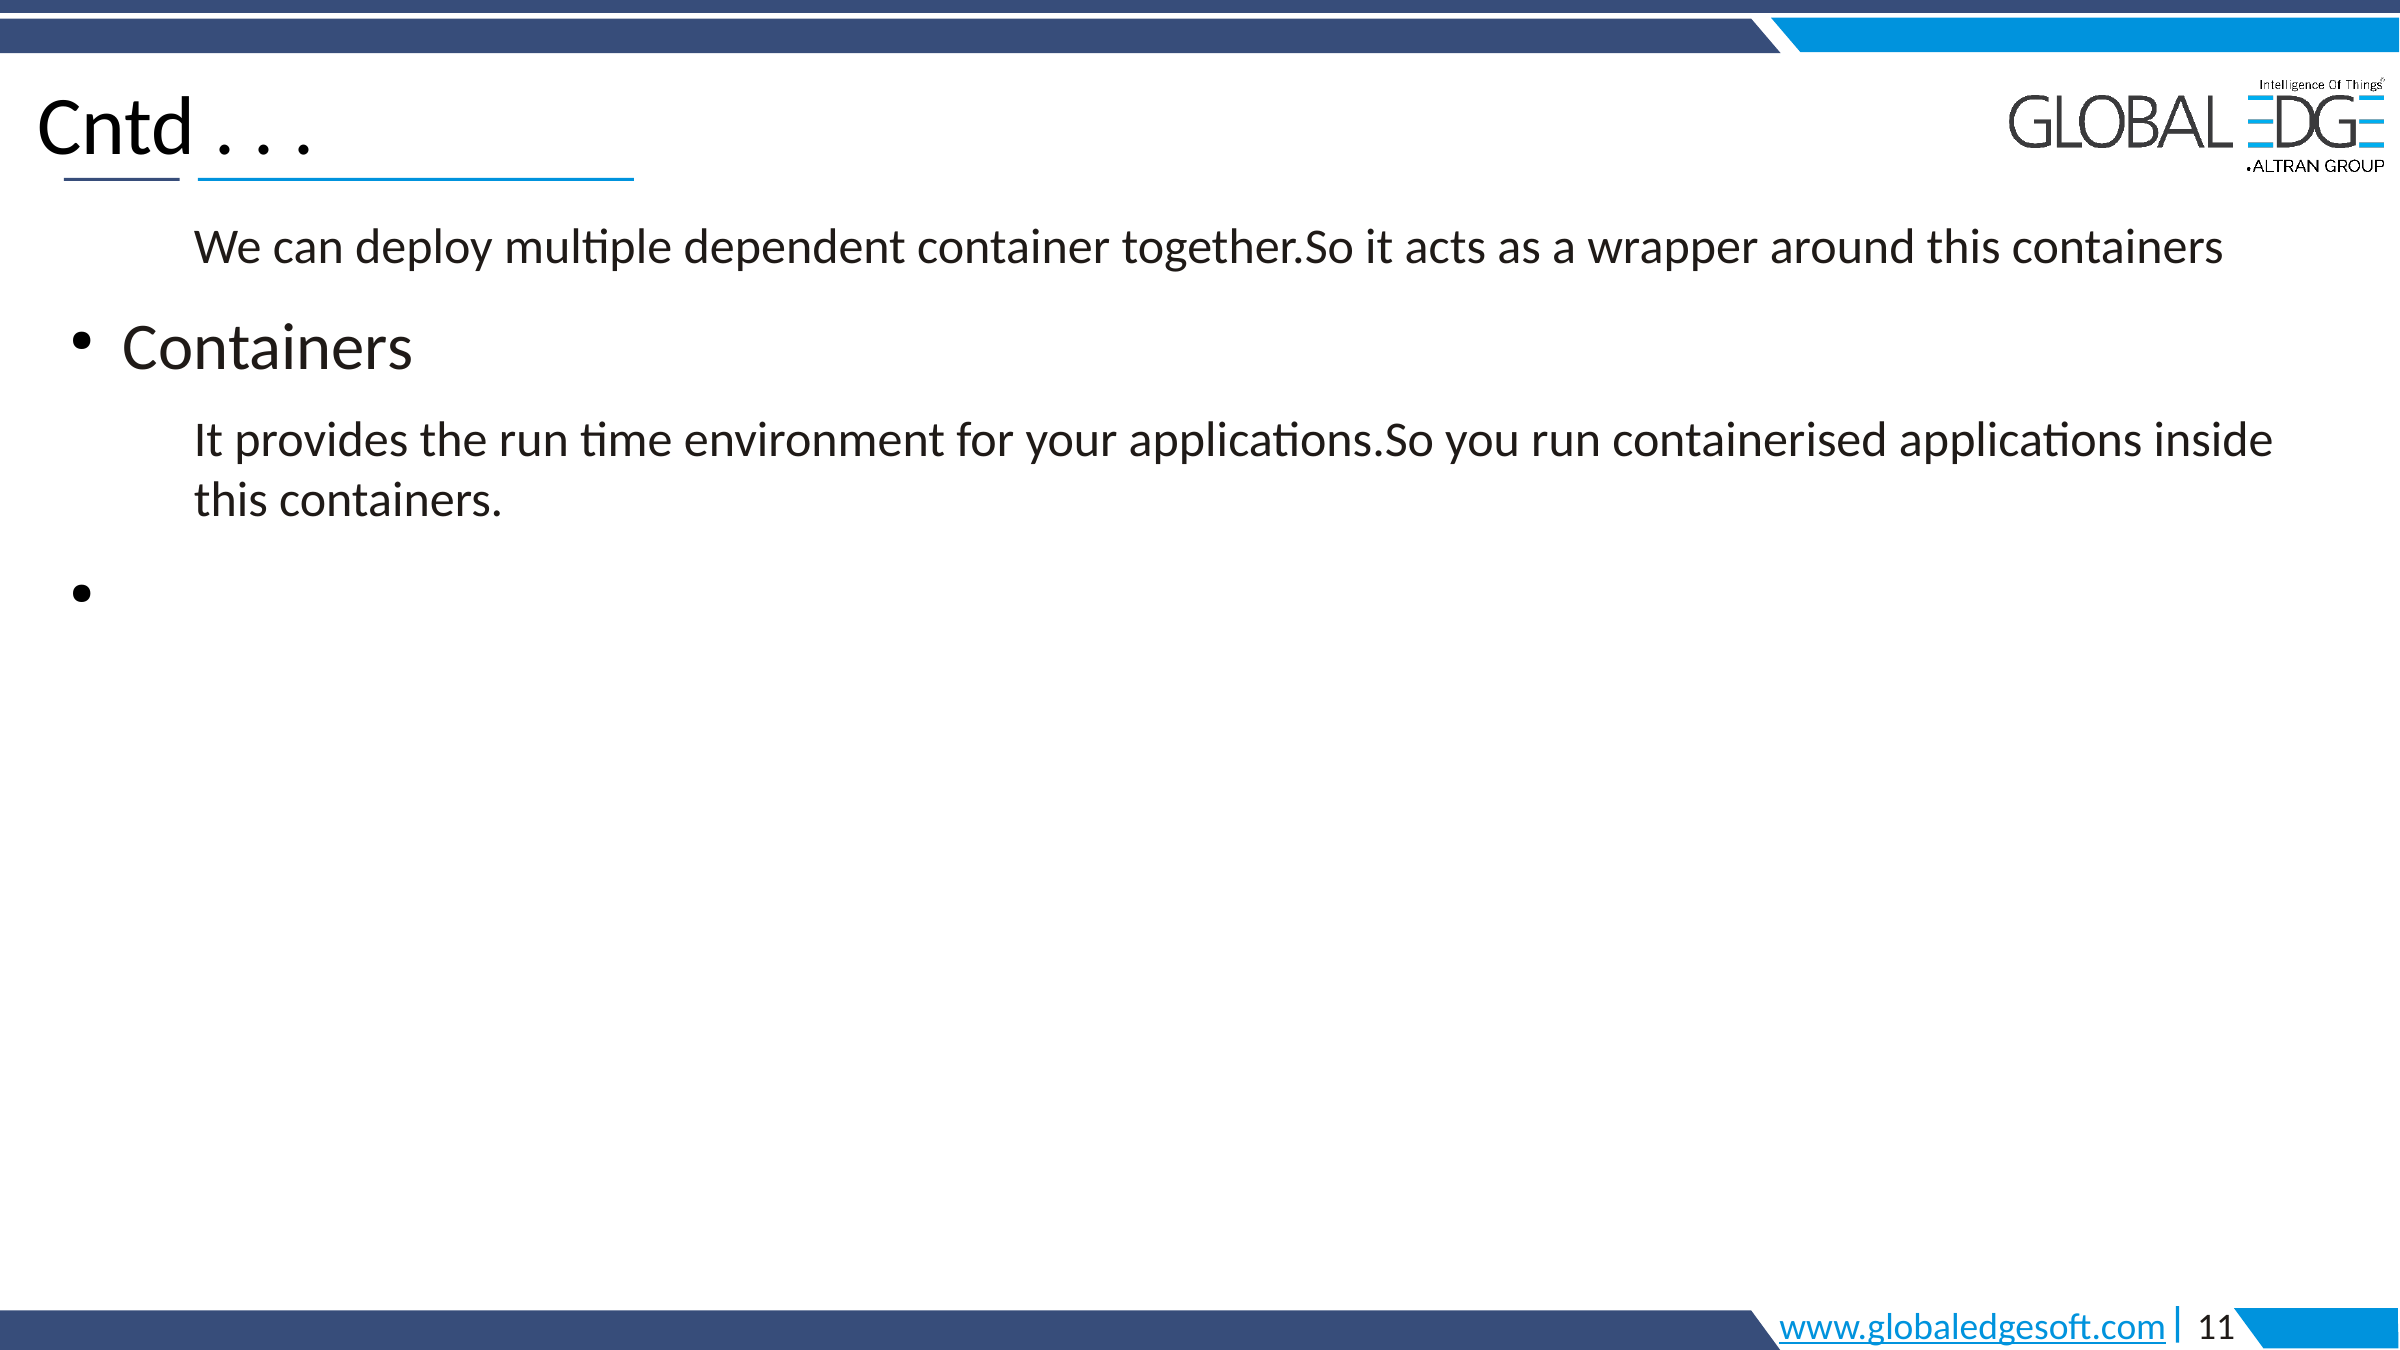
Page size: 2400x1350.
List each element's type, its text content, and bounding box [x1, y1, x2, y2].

list We can deploy multiple dependent container together.So it acts as a wrapper around this containers Containers It provides the run time environment for your applications.So you run containerised applications inside this containers. [40, 207, 2358, 1288]
title Cntd . . . [26, 64, 1977, 178]
picture [2001, 67, 2392, 182]
